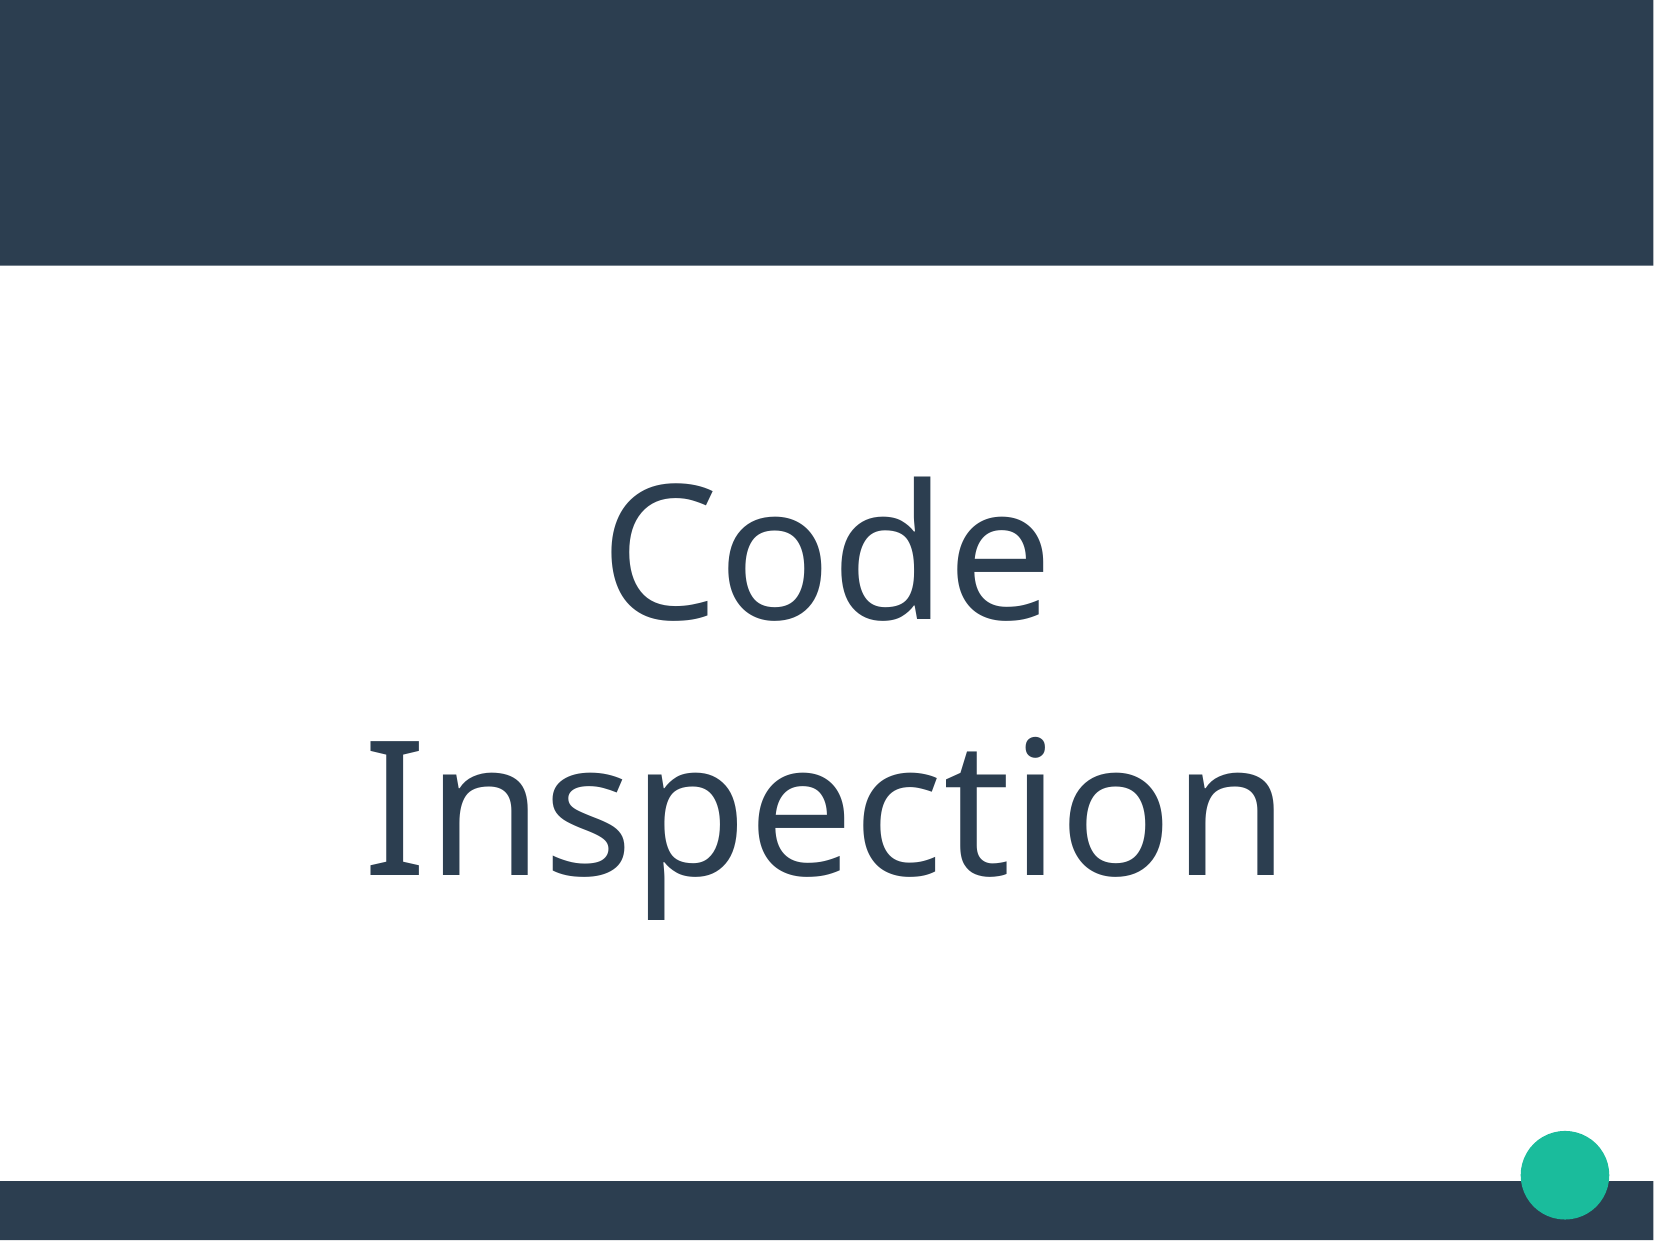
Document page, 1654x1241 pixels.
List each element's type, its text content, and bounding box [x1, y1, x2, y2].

subtitle Code Inspection [59, 310, 1595, 1040]
